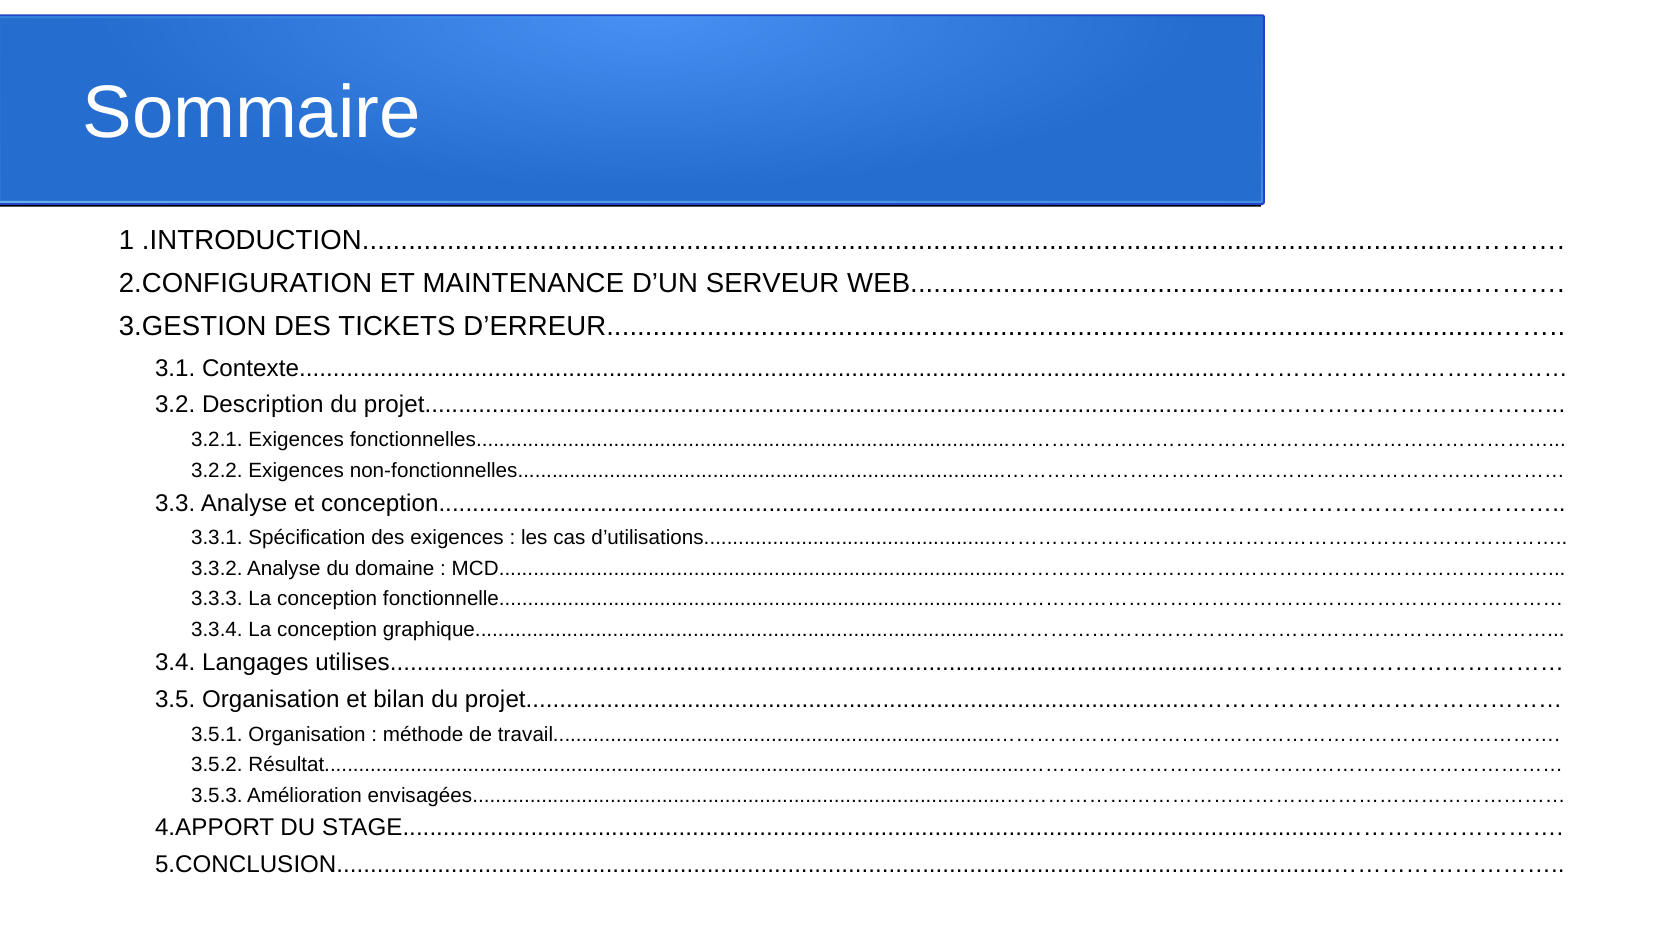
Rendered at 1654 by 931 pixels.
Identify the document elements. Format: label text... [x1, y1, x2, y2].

list 1 .INTRODUCTION................................................................................................................................................………. 2.CONFIGURATION ET MAINTENANCE D’UN SERVEUR WEB.........................................................................………. 3.GESTION DES TICKETS D’ERREUR...................................................................................................................…….. 3.1. Contexte..........................................................................................................................................…………………………………… 3.2. Description du projet....................................................................................................................……………………………………... 3.2.1. Exigences fonctionnelles.............................................................................................……………………………………………………………………... 3.2.2. Exigences non-fonctionnelles.....................................................................................……………………………………………………………………… 3.3. Analyse et conception...................................................................................................................…………………………………….. 3.3.1. Spécification des exigences : les cas d’utilisations...................................................……………………………………………………………………….. 3.3.2. Analyse du domaine : MCD.........................................................................................……………………………………………………………………... 3.3.3. La conception fonctionnelle........................................................................................……………………………………………………………………… 3.3.4. La conception graphique.............................................................................................……………………………………………………………………... 3.4. Langages utilises............................................................................................................................…………………………………… 3.5. Organisation et bilan du projet....................................................................................................……………………………………… 3.5.1. Organisation : méthode de travail.............................................................................………………………………………………………………………. 3.5.2. Résultat..........................................................................................................................…………………………………………………………………… 3.5.3. Amélioration envisagées.............................................................................................……………………………………………………………………… 4.APPORT DU STAGE...........................................................................................................................................………………………. 5.CONCLUSION....................................................................................................................................................……………………….. [82, 224, 1571, 916]
title Sommaire [82, 35, 1235, 189]
